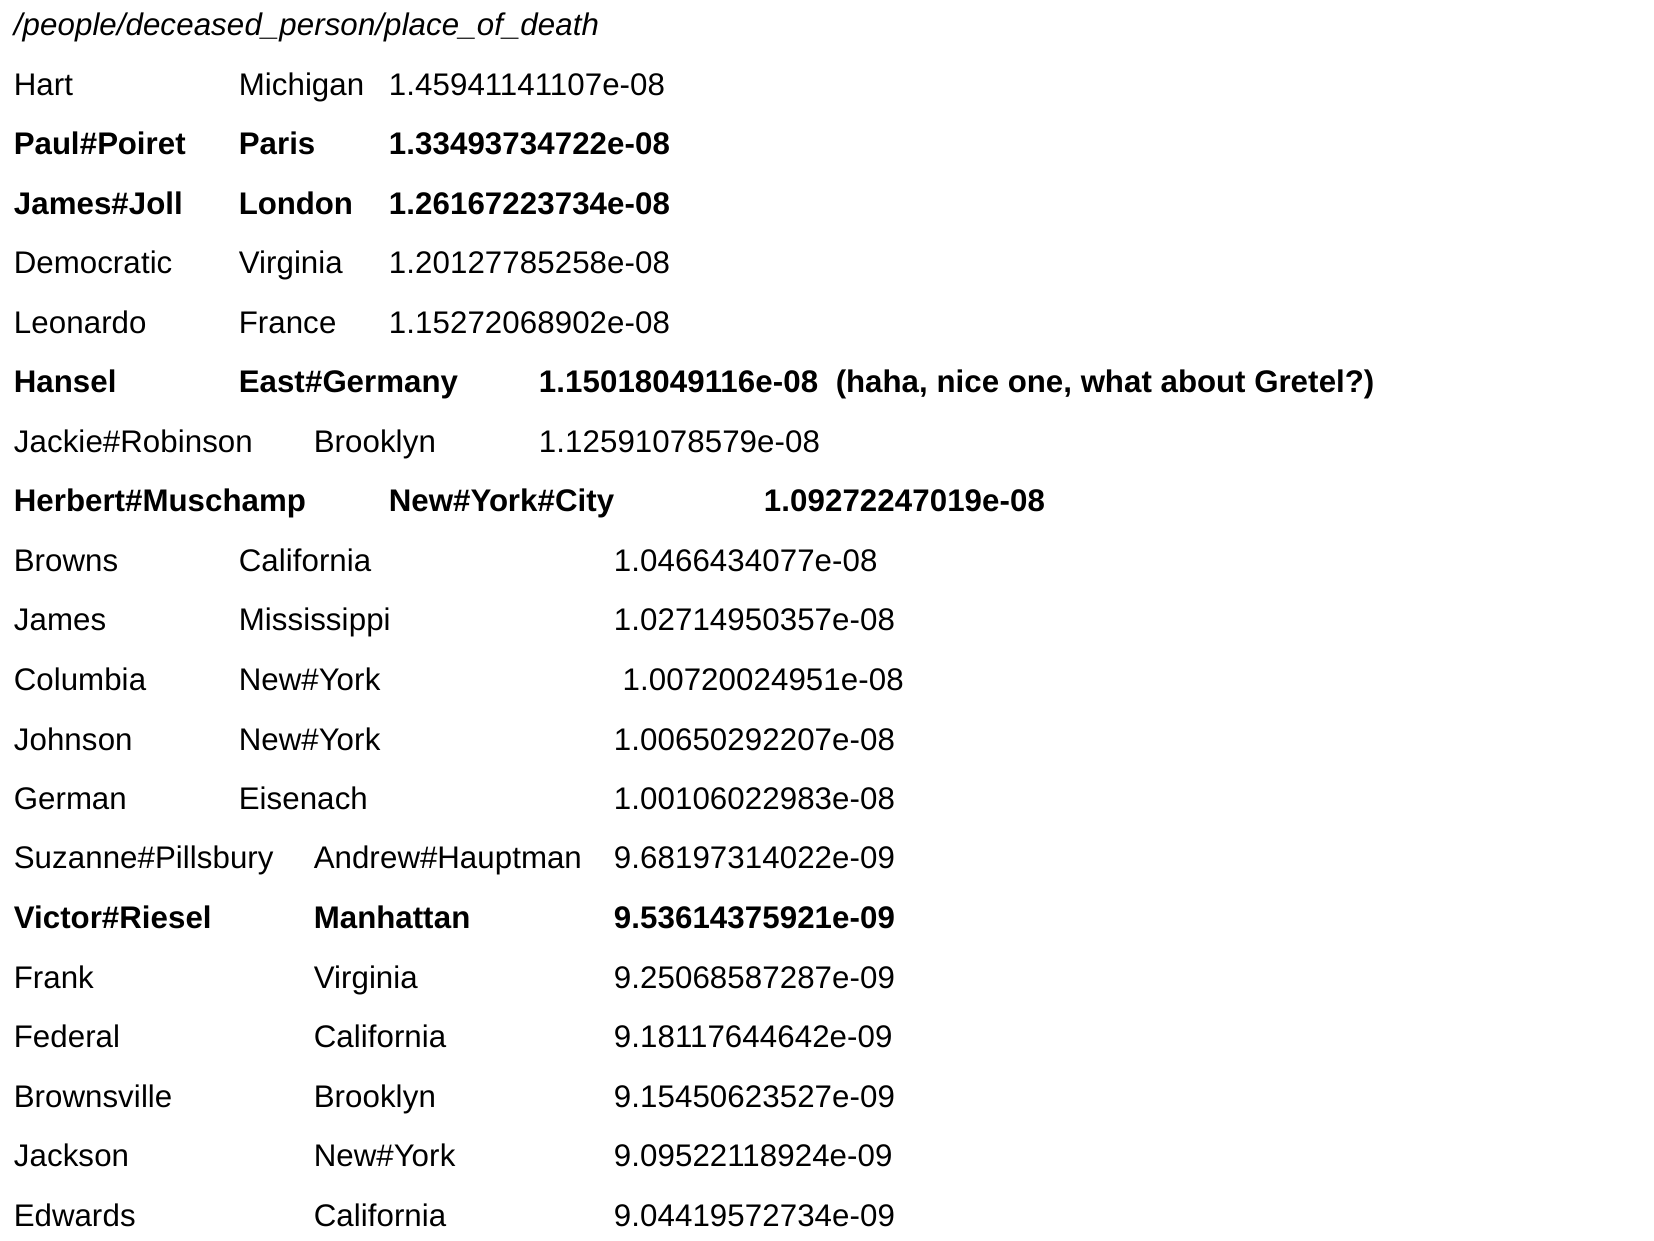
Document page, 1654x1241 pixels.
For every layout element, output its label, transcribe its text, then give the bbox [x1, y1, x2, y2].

text_box /people/deceased_person/place_of_death Hart Michigan 1.45941141107e-08 Paul#Poiret Paris 1.33493734722e-08 James#Joll London 1.26167223734e-08 Democratic Virginia 1.20127785258e-08 Leonardo France 1.15272068902e-08 Hansel East#Germany 1.15018049116e-08 (haha, nice one, what about Gretel?) Jackie#Robinson Brooklyn 1.12591078579e-08 Herbert#Muschamp New#York#City 1.09272247019e-08 Browns California 1.0466434077e-08 James Mississippi 1.02714950357e-08 Columbia New#York 1.00720024951e-08 Johnson New#York 1.00650292207e-08 German Eisenach 1.00106022983e-08 Suzanne#Pillsbury Andrew#Hauptman 9.68197314022e-09 Victor#Riesel Manhattan 9.53614375921e-09 Frank Virginia 9.25068587287e-09 Federal California 9.18117644642e-09 Brownsville Brooklyn 9.15450623527e-09 Jackson New#York 9.09522118924e-09 Edwards California 9.04419572734e-09 [0, 0, 1654, 1241]
